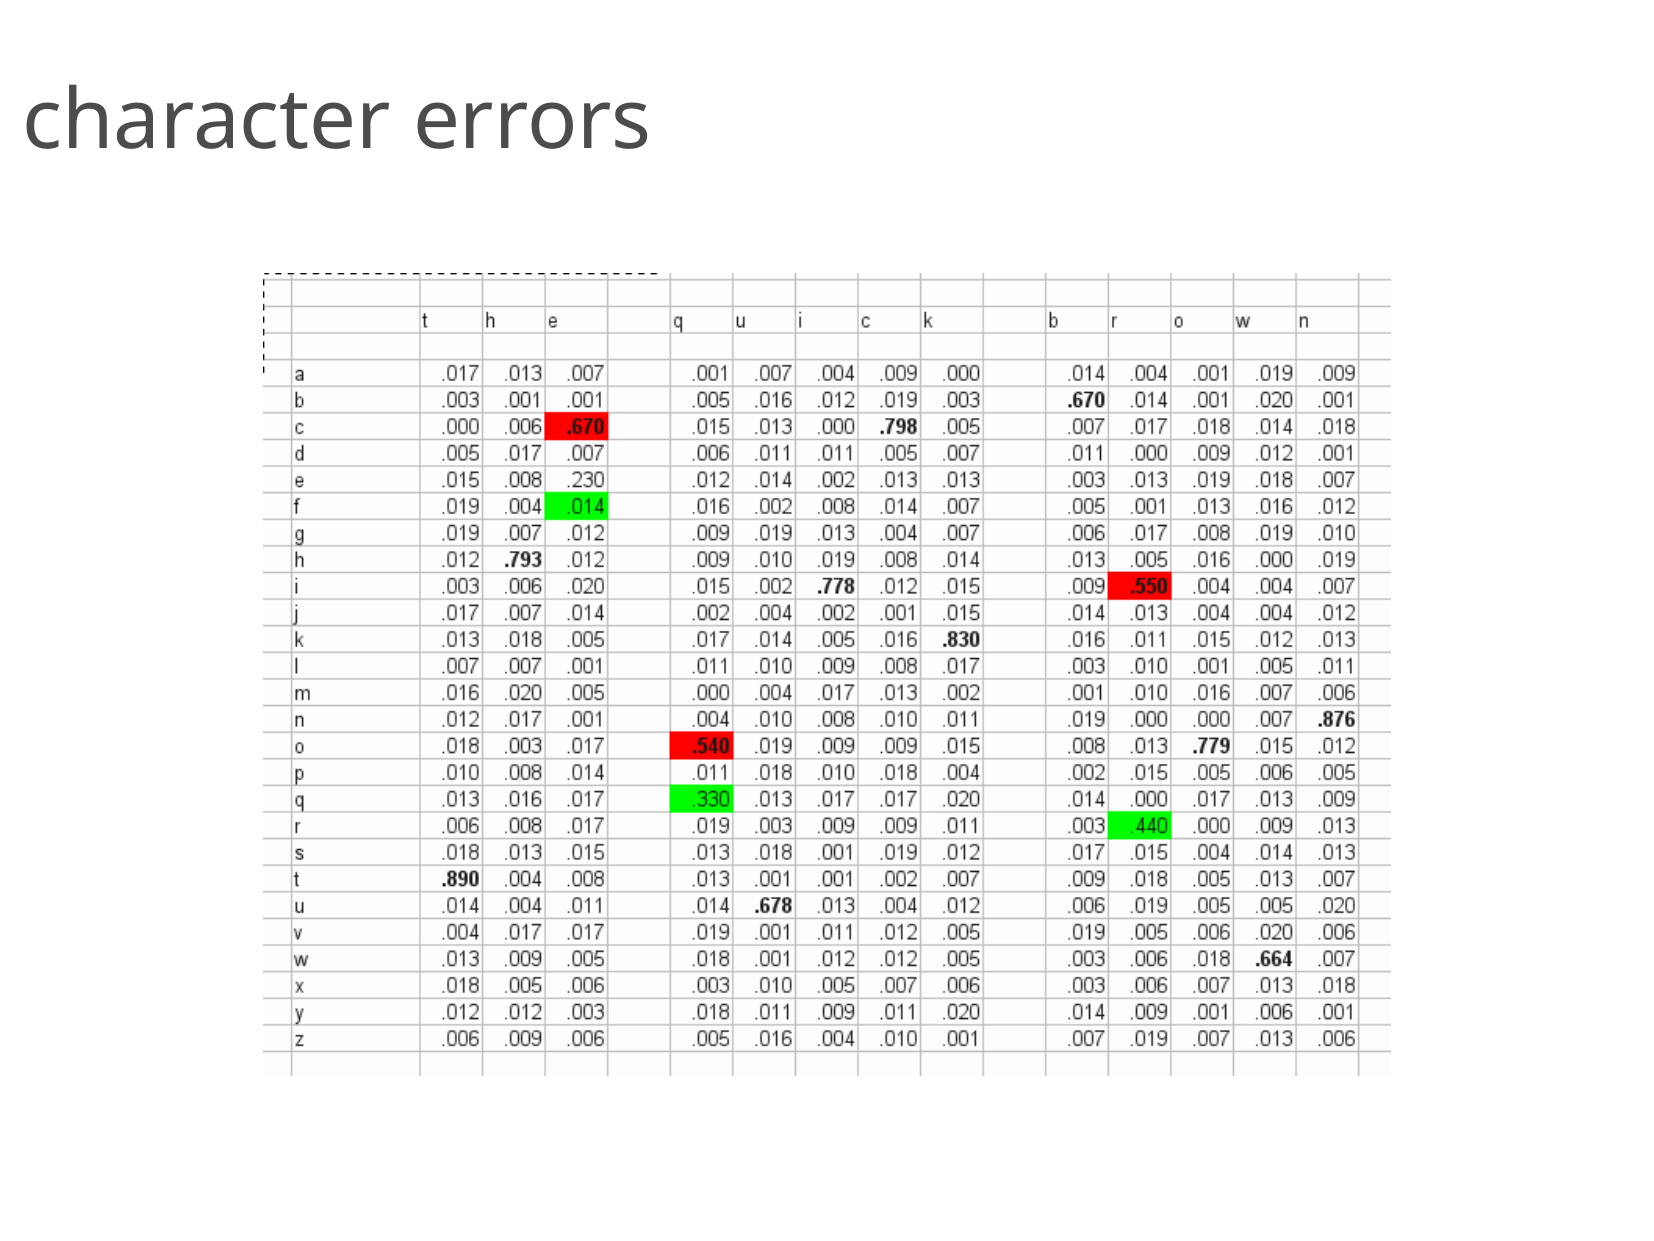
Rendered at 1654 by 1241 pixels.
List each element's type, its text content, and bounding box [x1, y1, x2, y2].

picture [263, 273, 1391, 1076]
title character errors [22, 26, 1654, 205]
